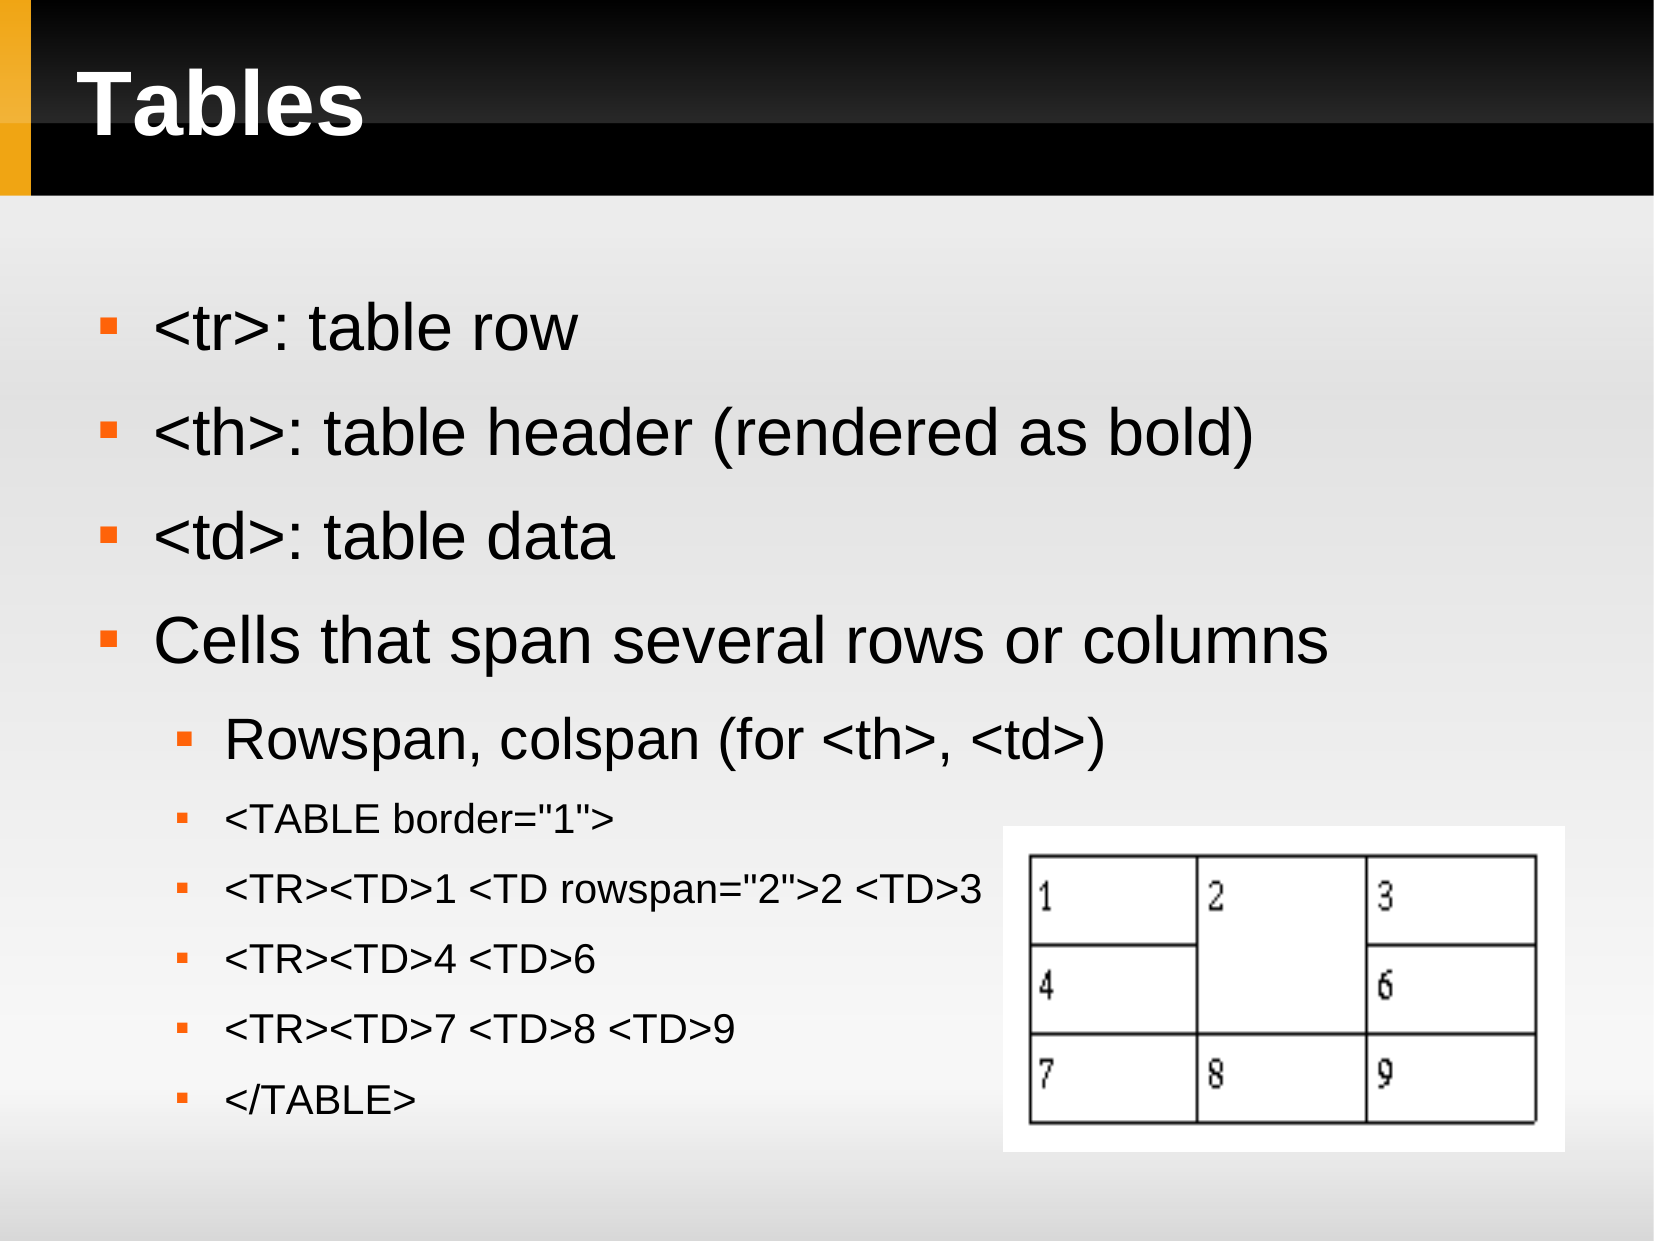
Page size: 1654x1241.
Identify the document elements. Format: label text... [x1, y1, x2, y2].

title Tables [76, 0, 1565, 208]
picture [0, 0, 1654, 1241]
list <tr>: table row <th>: table header (rendered as bold) <td>: table data Cells that span several rows or columns Rowspan, colspan (for <th>, <td>) <TABLE border="1"> <TR><TD>1 <TD rowspan="2">2 <TD>3 <TR><TD>4 <TD>6 <TR><TD>7 <TD>8 <TD>9 </TABLE> [82, 290, 1571, 1123]
